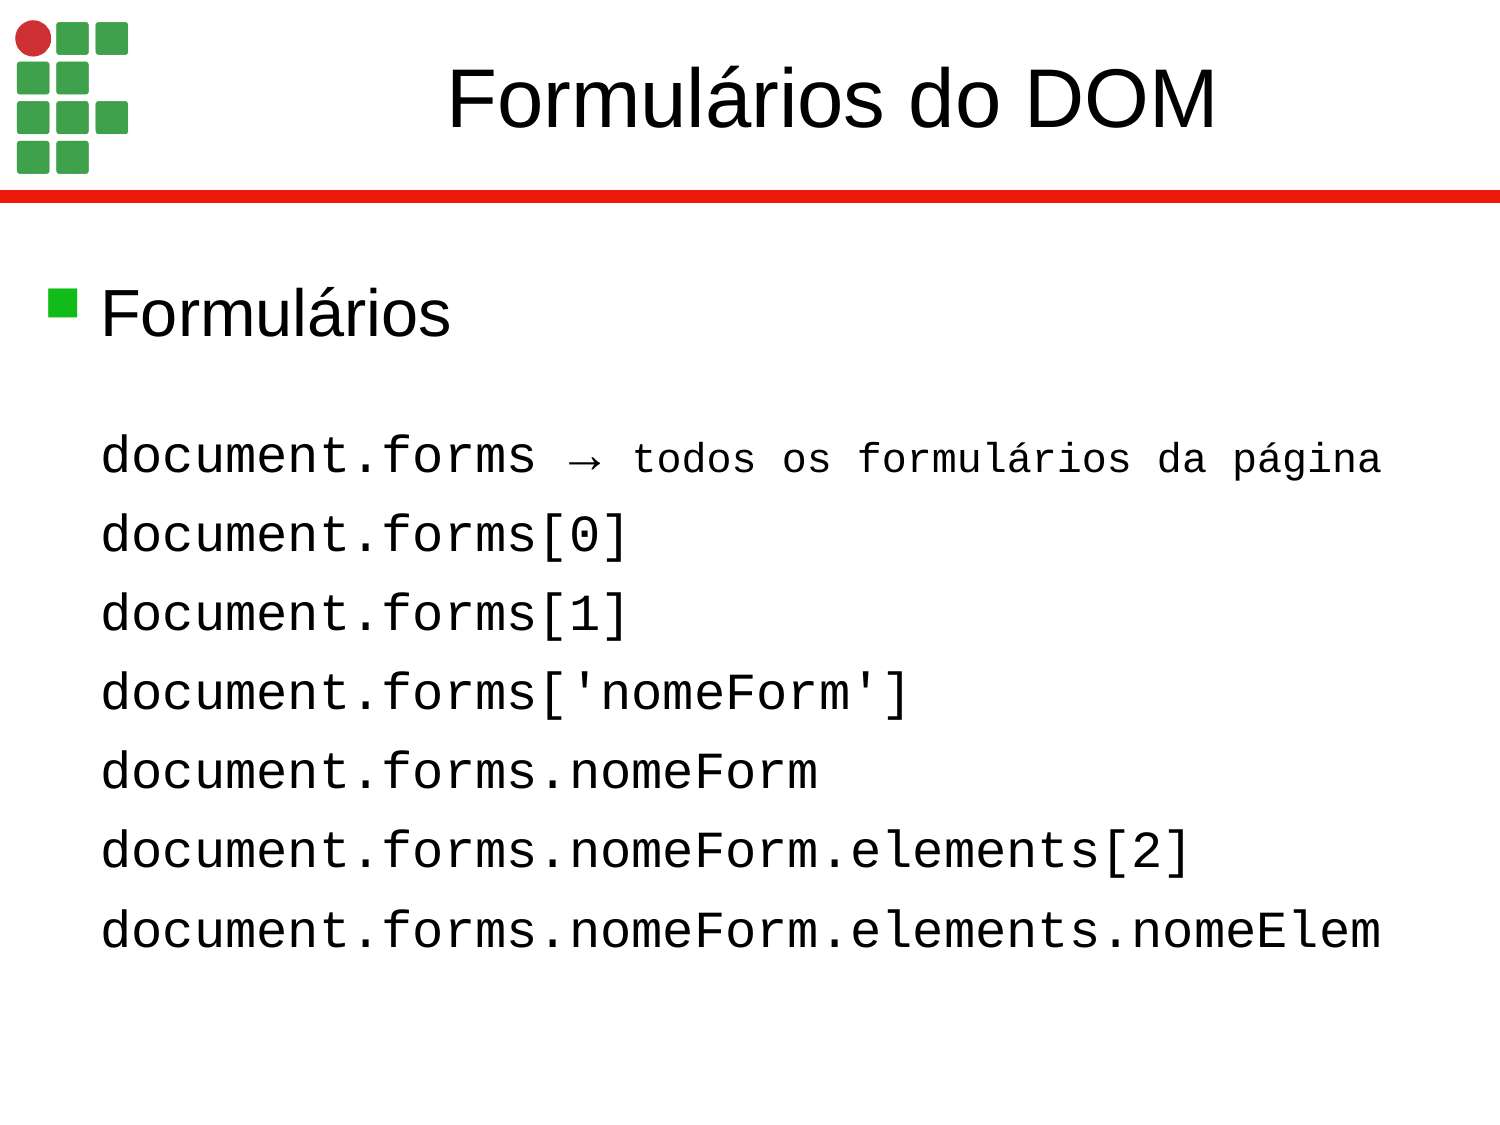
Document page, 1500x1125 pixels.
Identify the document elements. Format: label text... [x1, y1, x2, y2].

picture [14, 16, 130, 178]
title Formulários do DOM [165, 0, 1500, 202]
list Formulários document.forms → todos os formulários da página document.forms[0] document.forms[1] document.forms['nomeForm'] document.forms.nomeForm document.forms.nomeForm.elements[2] document.forms.nomeForm.elements.nomeElem [29, 207, 1471, 1087]
